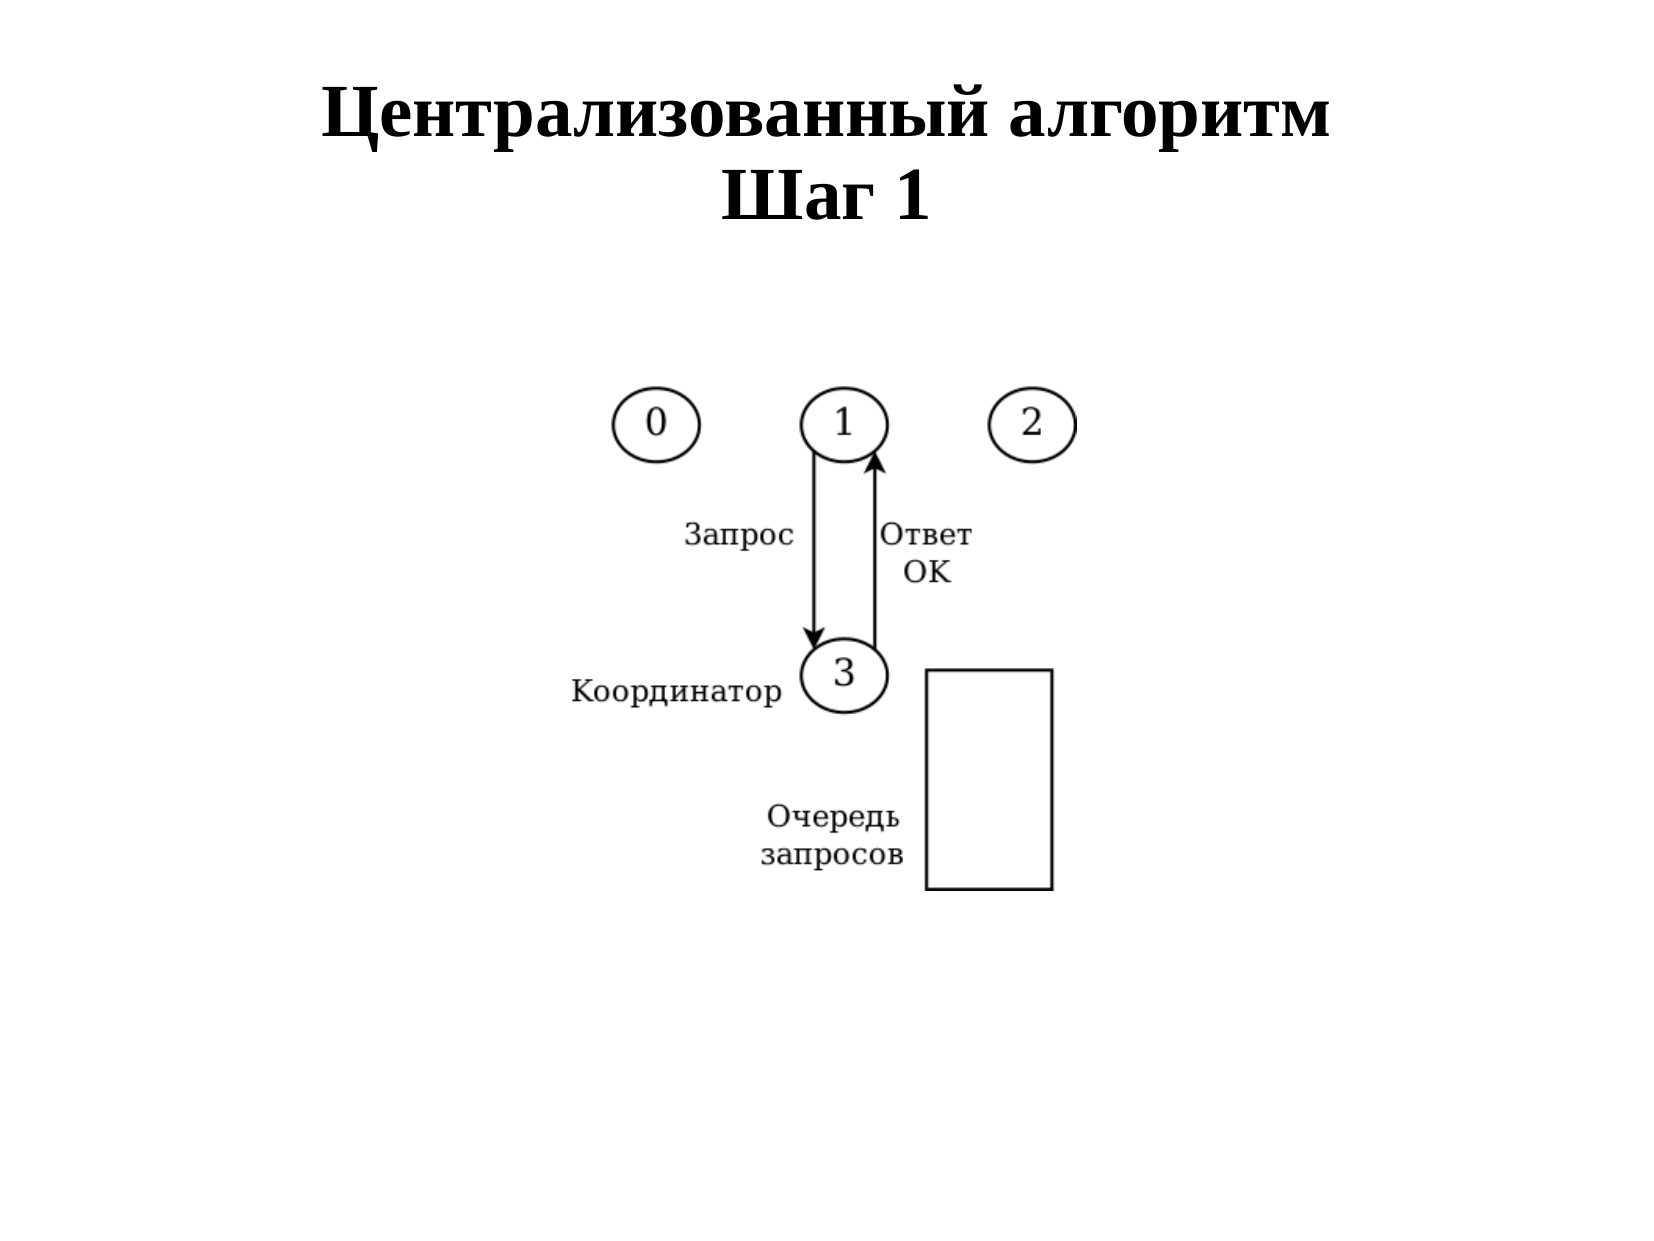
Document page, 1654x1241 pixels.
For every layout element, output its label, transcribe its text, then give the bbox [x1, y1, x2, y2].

title Централизованный алгоритм Шаг 1 [82, 49, 1571, 257]
picture [571, 349, 1077, 891]
